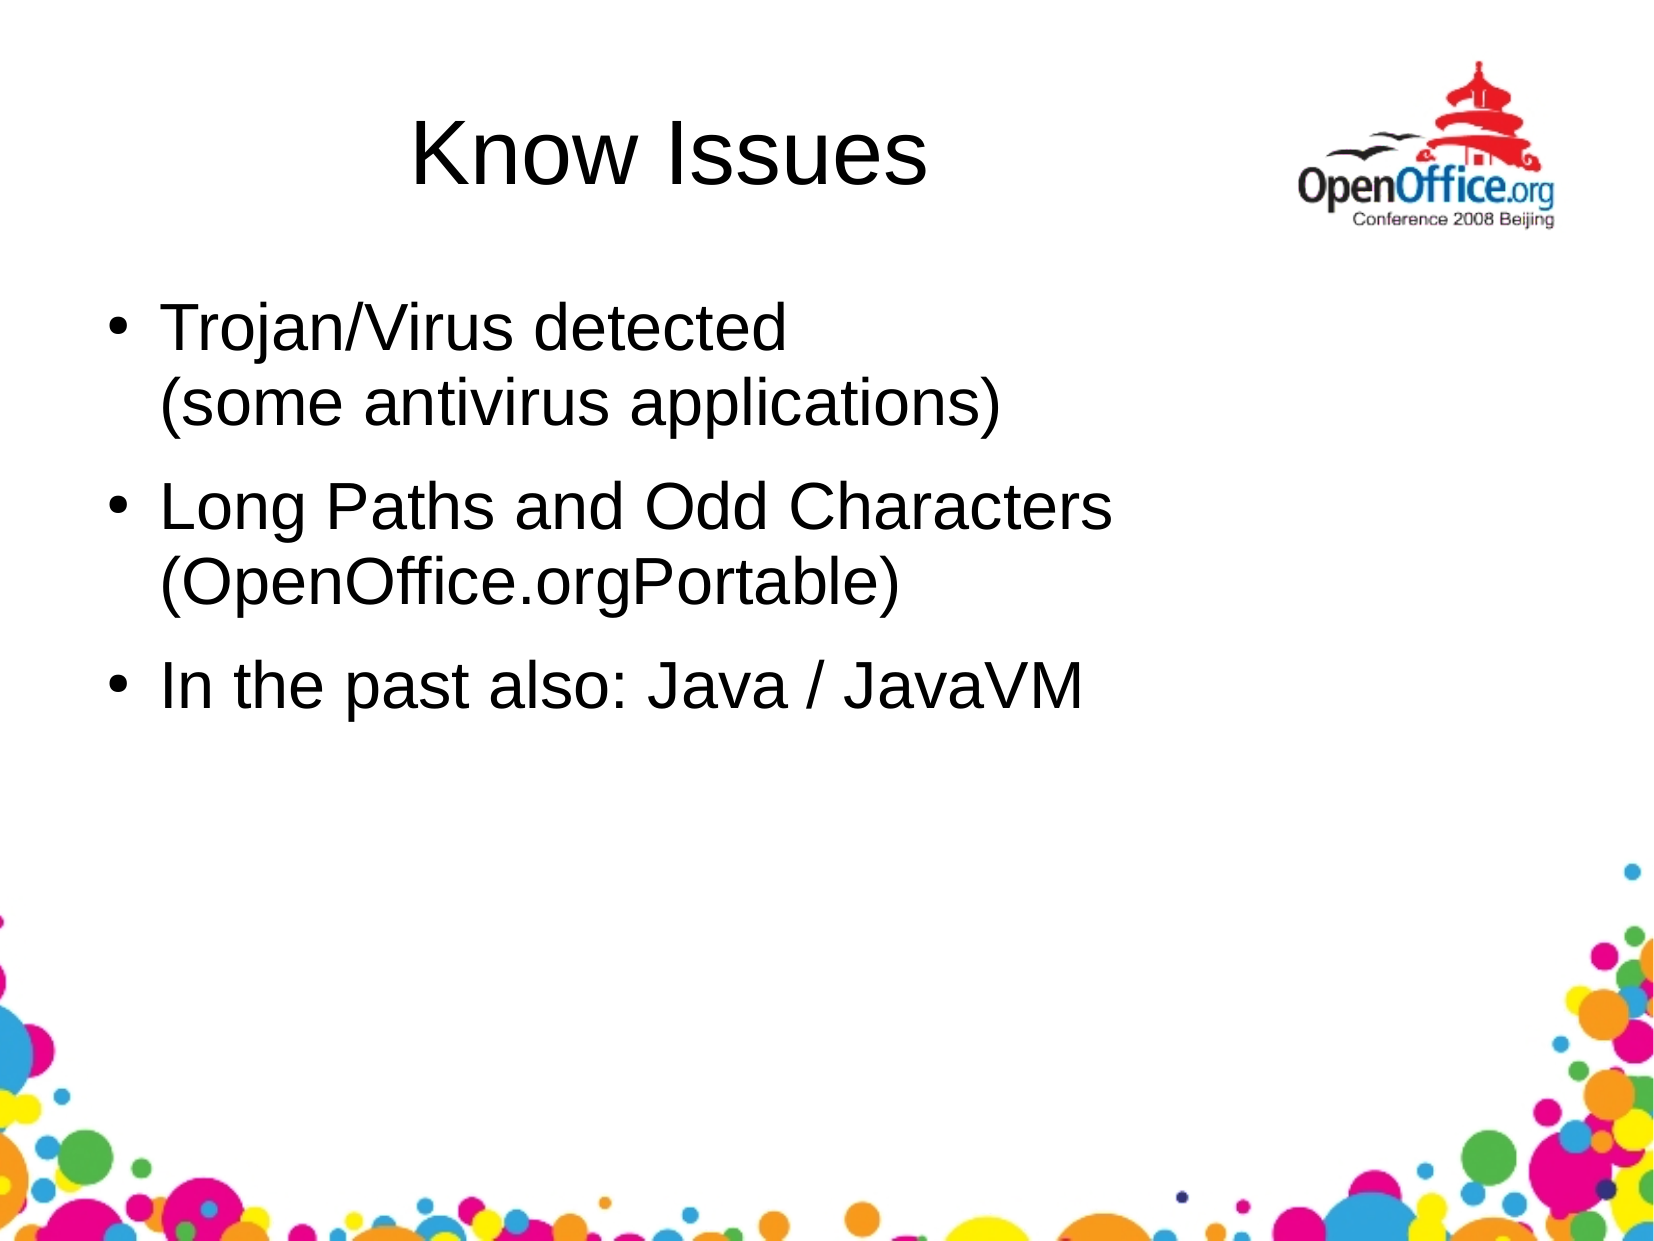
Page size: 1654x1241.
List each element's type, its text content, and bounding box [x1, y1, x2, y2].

list Trojan/Virus detected (some antivirus applications) Long Paths and Odd Characters (OpenOffice.orgPortable) In the past also: Java / JavaVM [88, 290, 1577, 1094]
picture [0, 810, 1654, 1241]
picture [1285, 51, 1569, 250]
title Know Issues [82, 56, 1258, 250]
